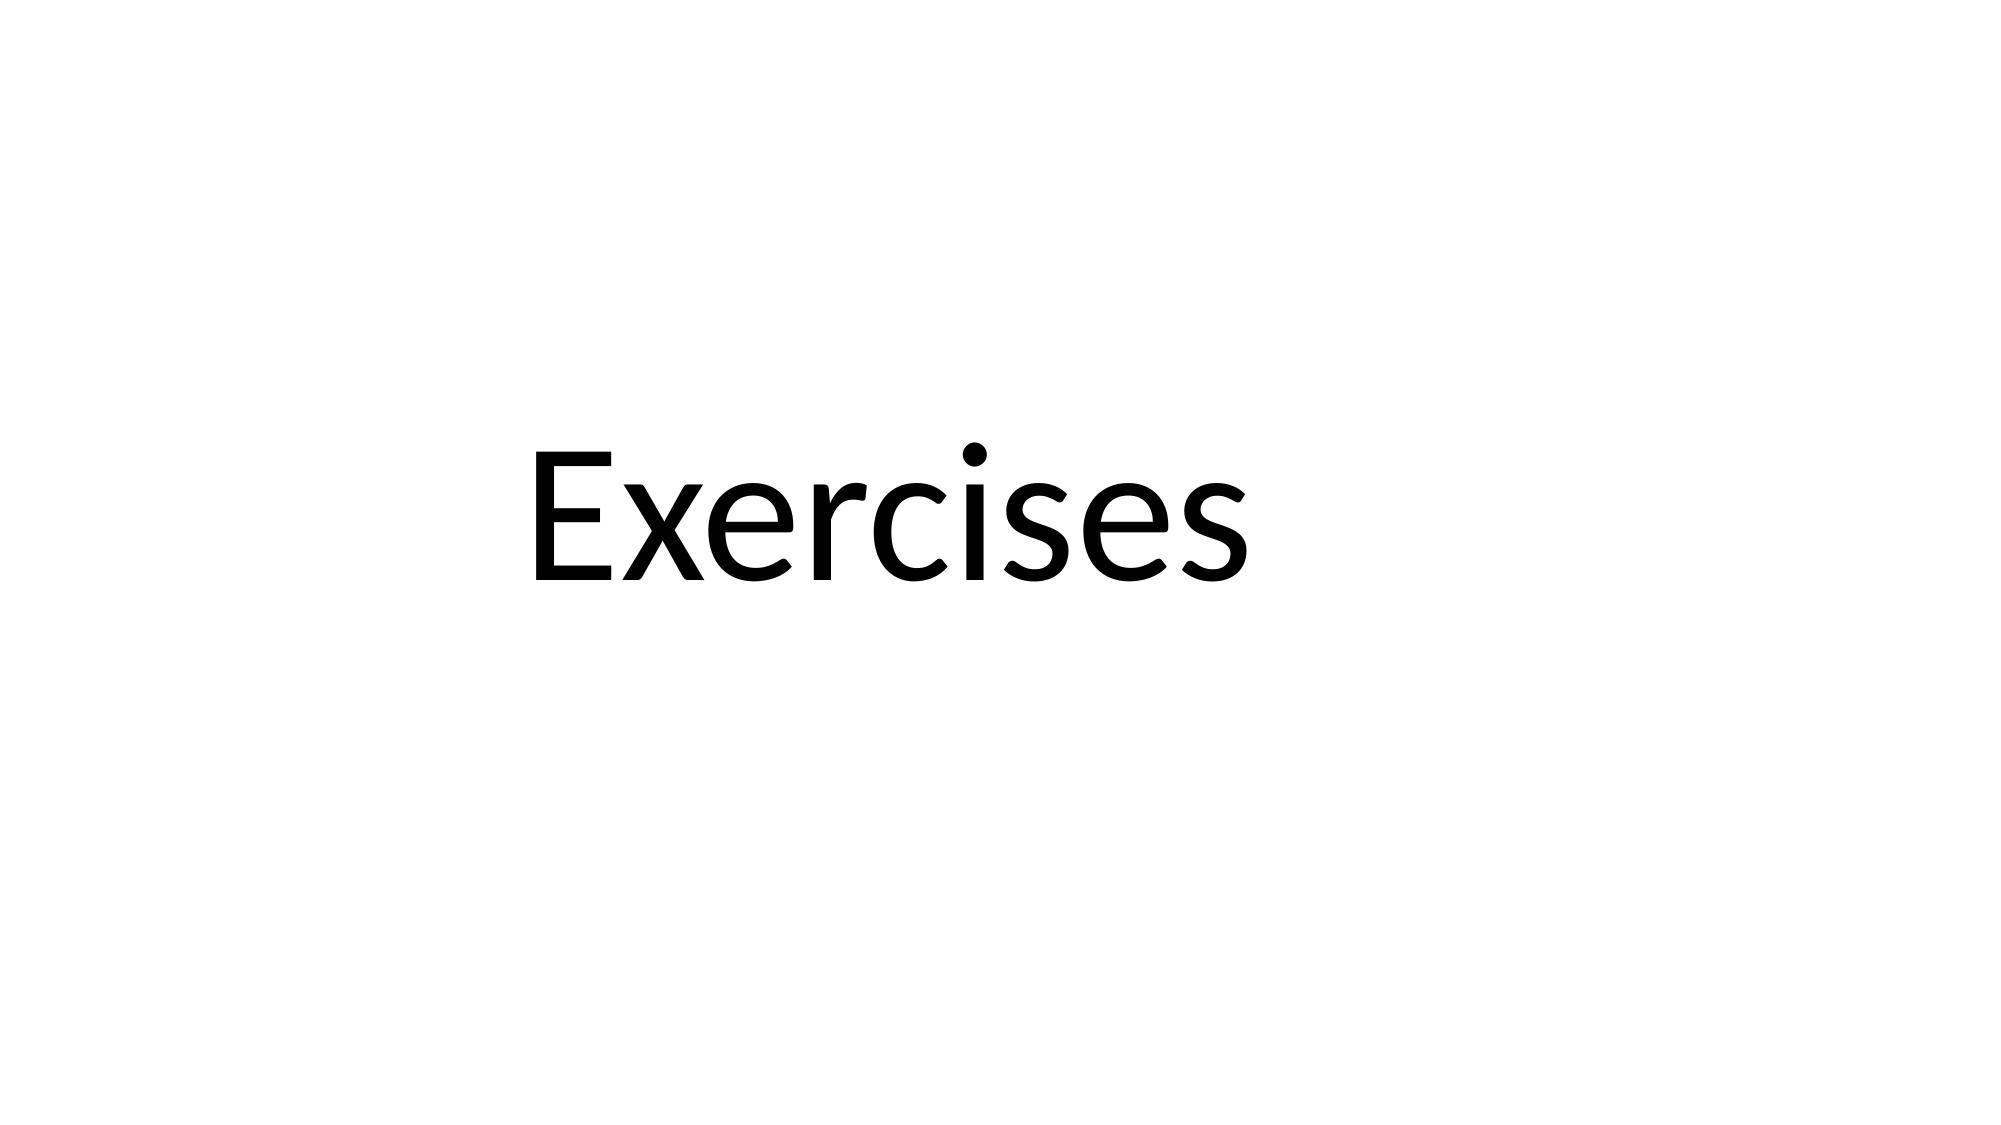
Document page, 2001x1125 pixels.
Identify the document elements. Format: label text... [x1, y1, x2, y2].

text_box Exercises [507, 364, 1542, 668]
